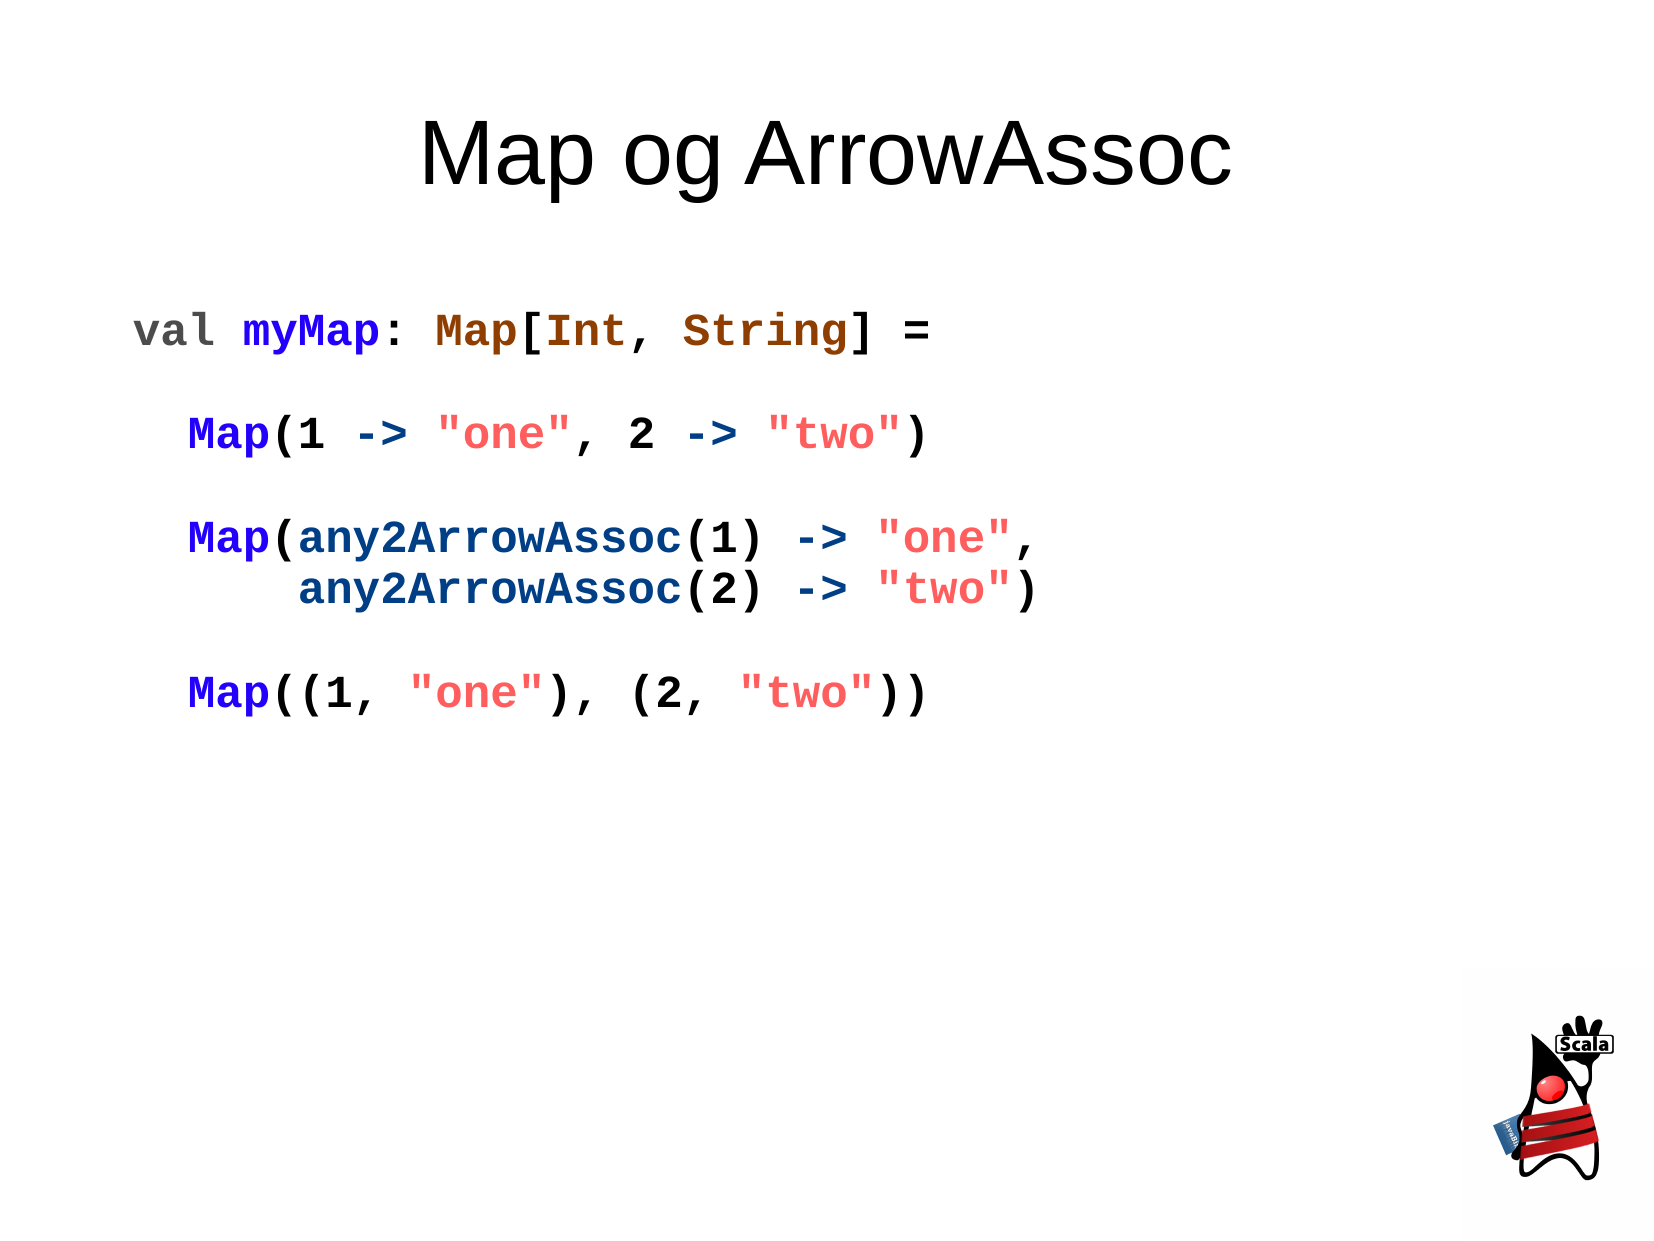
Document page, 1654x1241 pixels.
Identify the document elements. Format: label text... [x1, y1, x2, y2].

title Map og ArrowAssoc [82, 56, 1571, 250]
text_box val myMap: Map[Int, String] = Map(1 -> "one", 2 -> "two") Map(any2ArrowAssoc(1) -> "one", any2ArrowAssoc(2) -> "two") Map((1, "one"), (2, "two")) [118, 300, 1654, 732]
picture [1462, 969, 1654, 1241]
